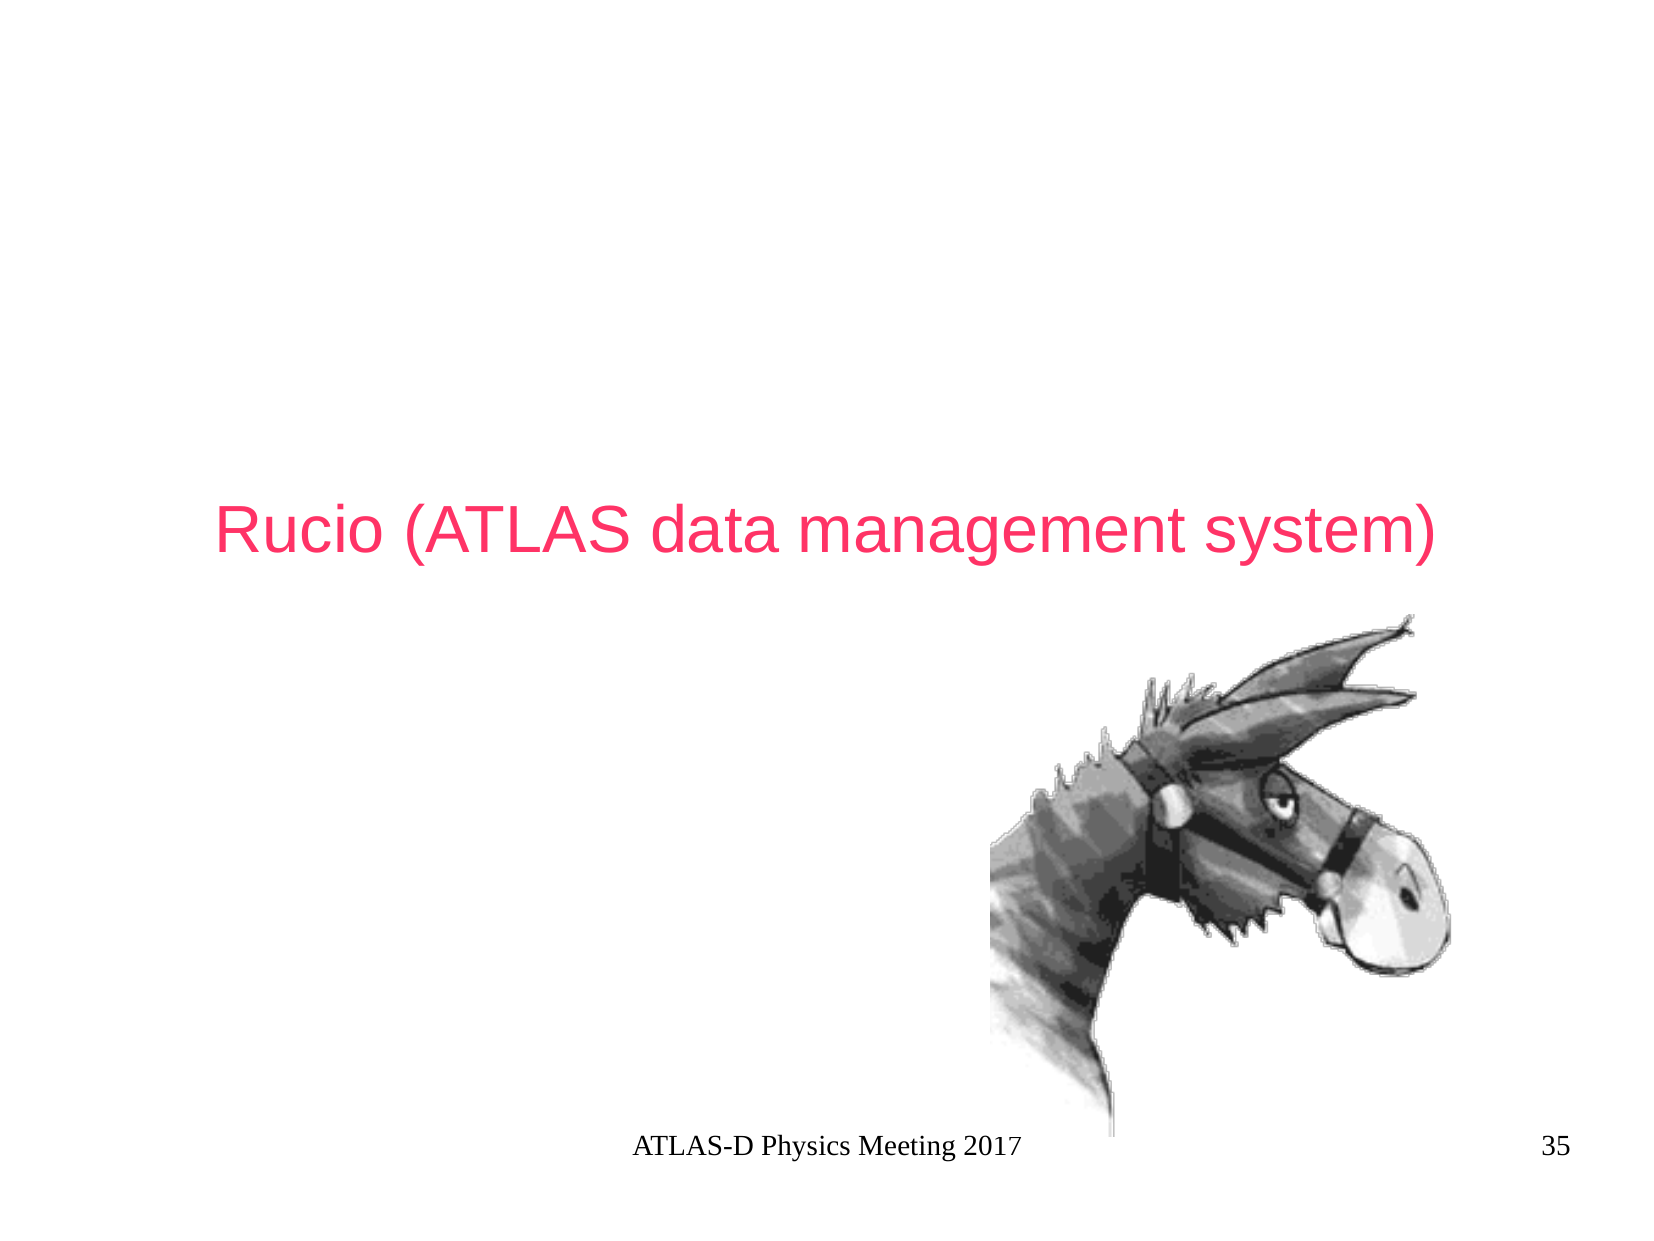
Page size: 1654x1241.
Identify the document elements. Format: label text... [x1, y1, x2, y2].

picture [990, 614, 1456, 1137]
subtitle Rucio (ATLAS data management system) [82, 49, 1571, 1010]
